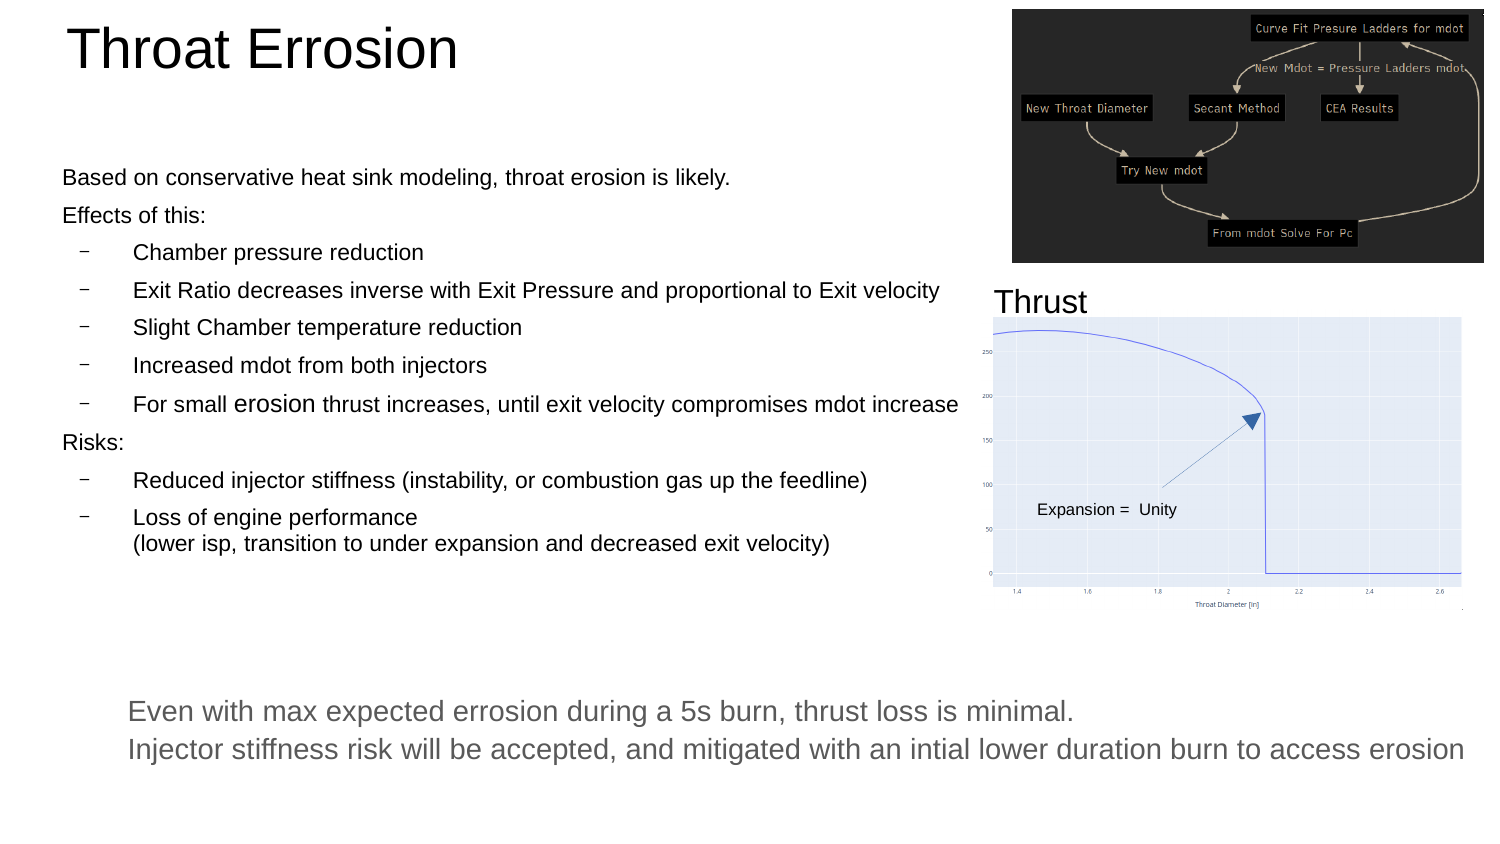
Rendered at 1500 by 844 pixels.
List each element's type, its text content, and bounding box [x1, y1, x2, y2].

list Thrust [907, 268, 1195, 342]
list Even with max expected errosion during a 5s burn, thrust loss is minimal. Injector stiffness risk will be accepted, and mitigated with an intial lower duration burn to access erosion [37, 675, 1500, 844]
picture [1012, 9, 1484, 263]
list Based on conservative heat sink modeling, throat erosion is likely. Effects of this: Chamber pressure reduction Exit Ratio decreases inverse with Exit Pressure and proportional to Exit velocity Slight Chamber temperature reduction Increased mdot from both injectors For small erosion thrust increases, until exit velocity compromises mdot increase Risks: Reduced injector stiffness (instability, or combustion gas up the feedline) Loss of engine performance (lower isp, transition to under expansion and decreased exit velocity) [0, 150, 1201, 711]
picture [981, 309, 1463, 610]
title Throat Errosion [51, 2, 1449, 97]
list Expansion = Unity [951, 485, 1238, 559]
